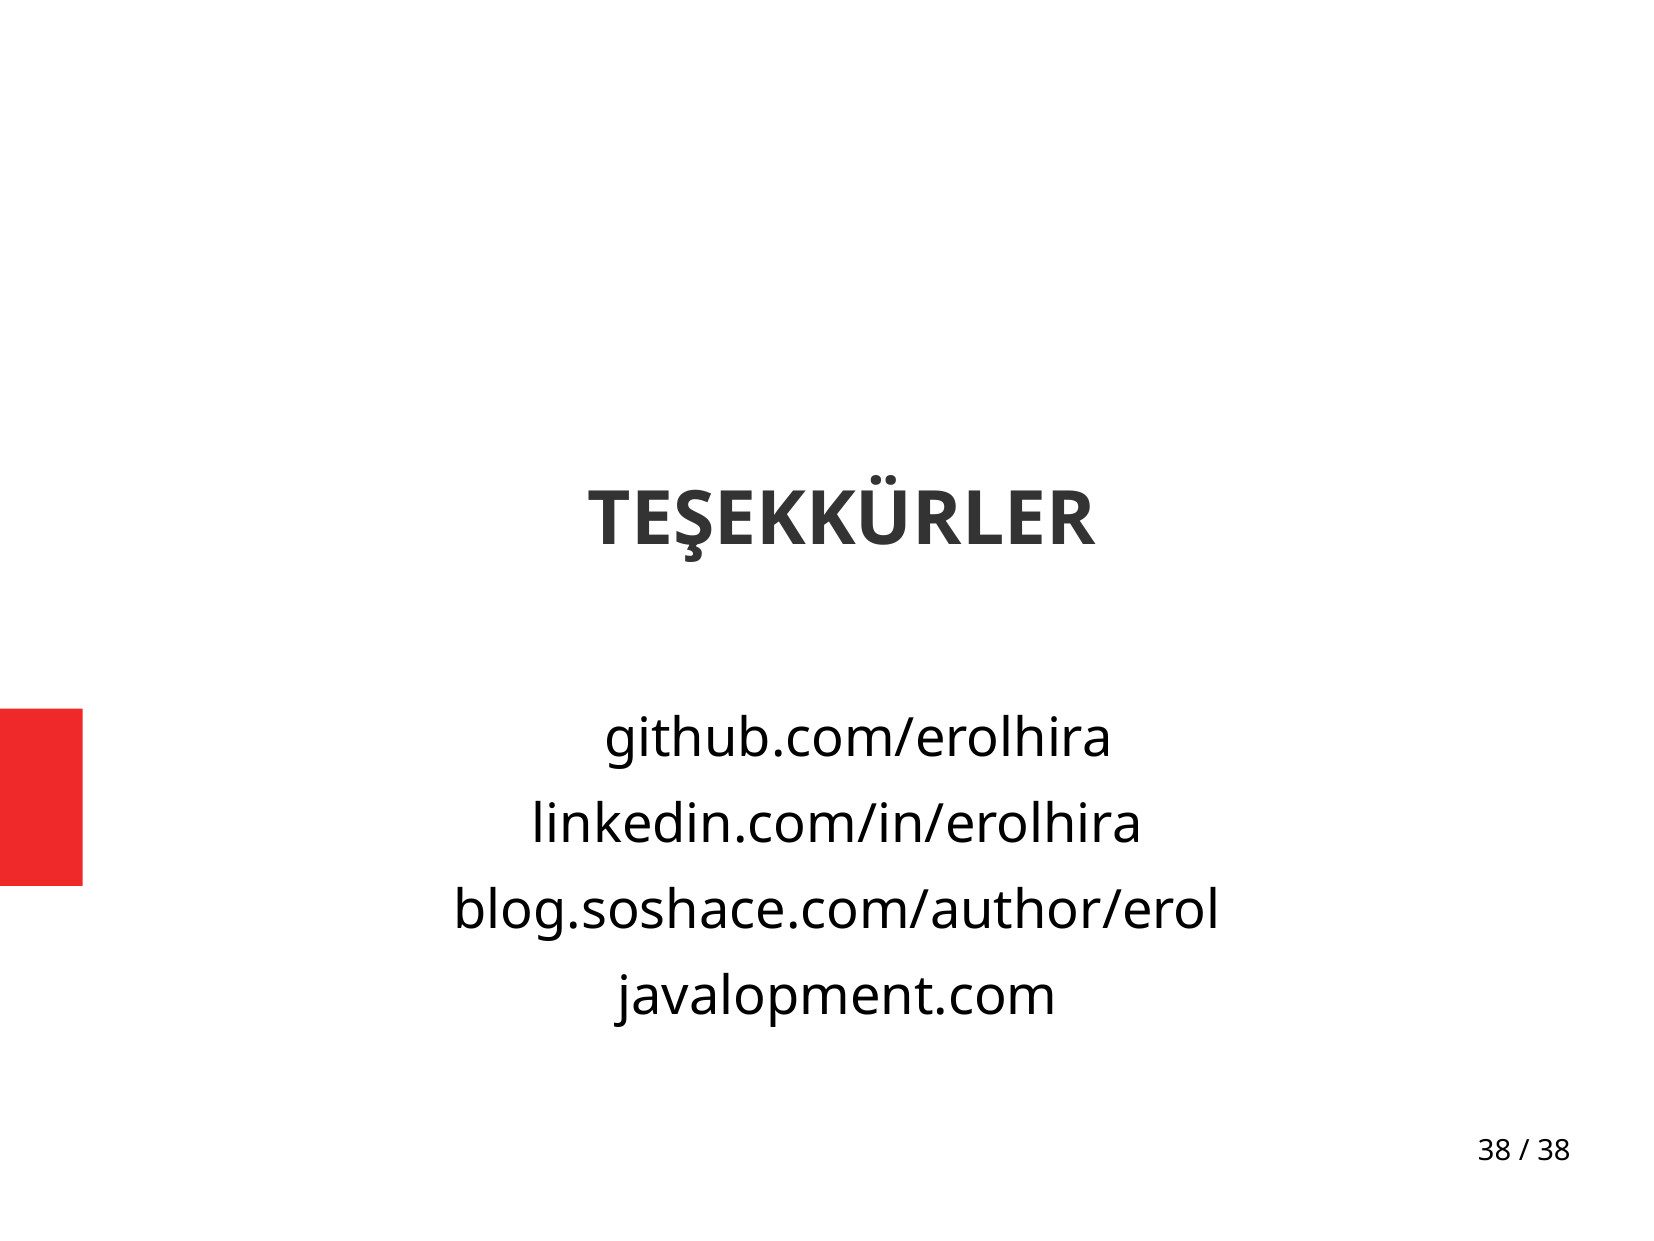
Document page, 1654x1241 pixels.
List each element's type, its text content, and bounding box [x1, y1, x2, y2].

title TEŞEKKÜRLER [139, 379, 1545, 652]
subtitle github.com/erolhira linkedin.com/in/erolhira blog.soshace.com/author/erol javalopment.com [134, 720, 1541, 1009]
